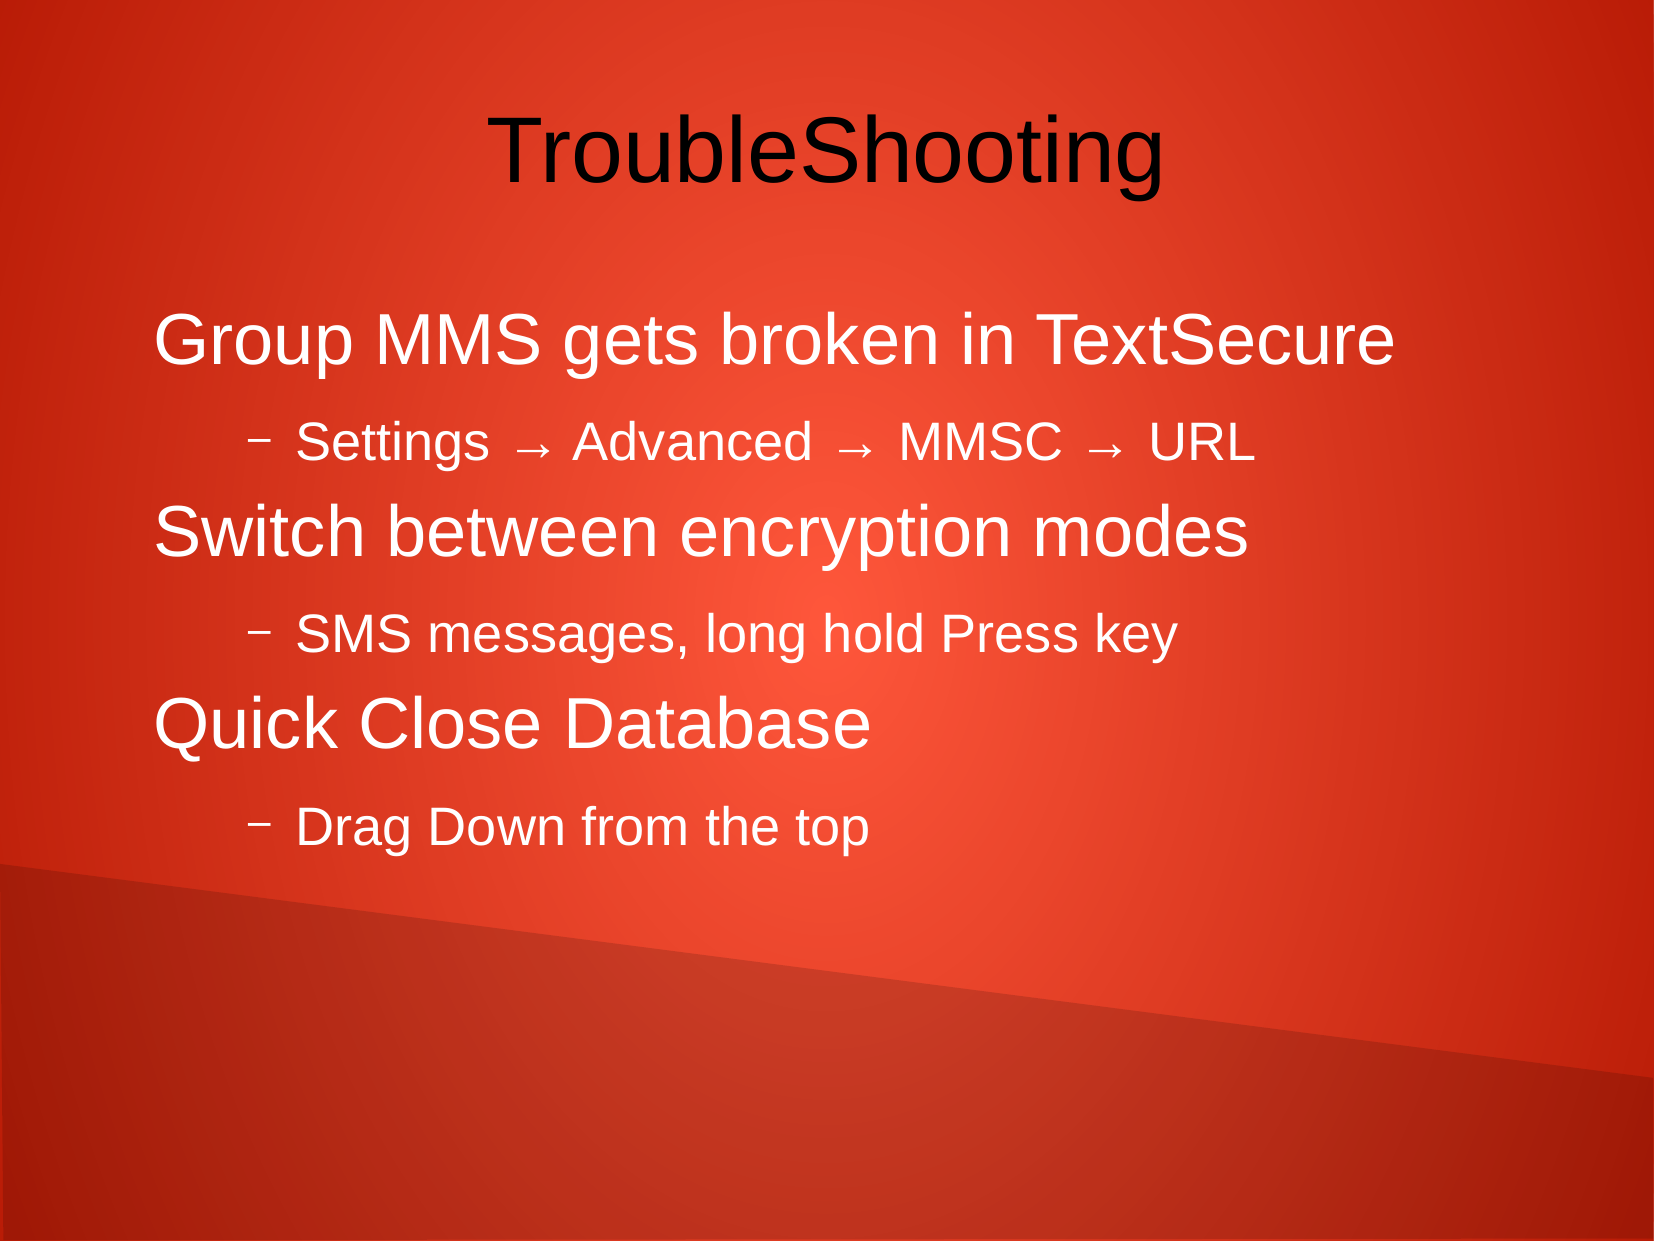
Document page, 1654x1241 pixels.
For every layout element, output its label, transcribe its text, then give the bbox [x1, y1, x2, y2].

list Group MMS gets broken in TextSecure Settings → Advanced → MMSC → URL Switch between encryption modes SMS messages, long hold Press key Quick Close Database Drag Down from the top [82, 299, 1571, 1019]
title TroubleShooting [82, 47, 1571, 252]
